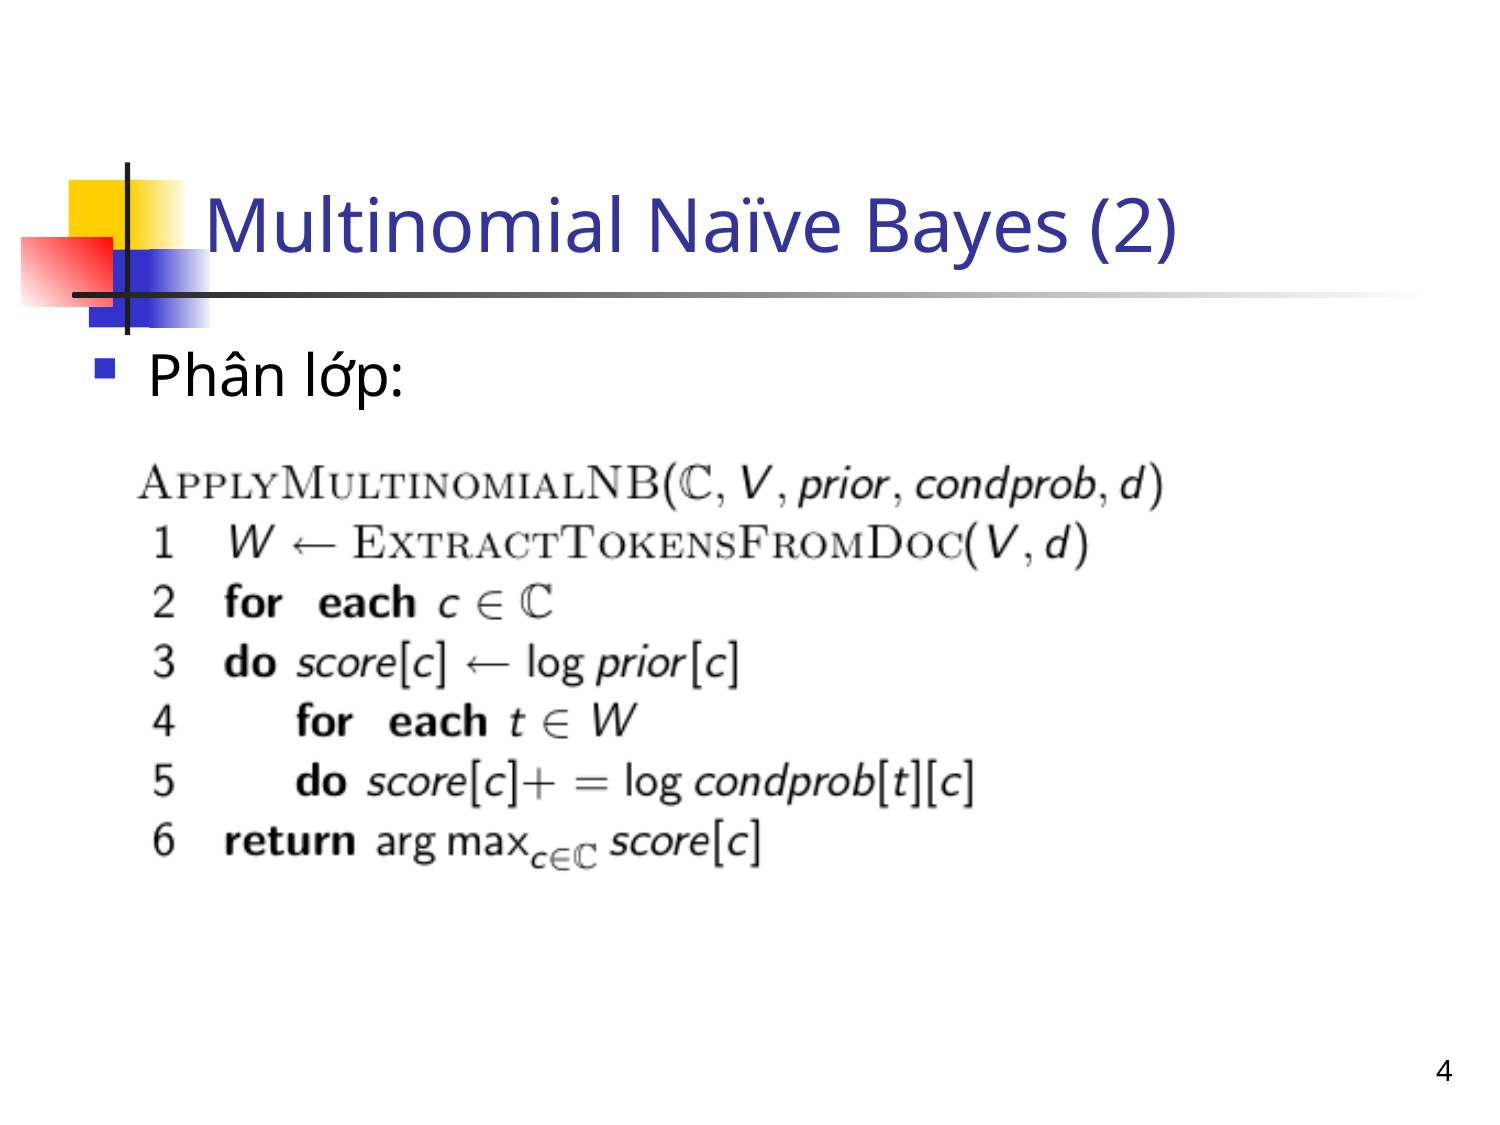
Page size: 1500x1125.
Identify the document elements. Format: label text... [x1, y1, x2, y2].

picture [135, 457, 1188, 882]
text_box Phân lớp: [76, 330, 1469, 457]
title Multinomial Naïve Bayes (2) [188, 35, 1468, 275]
slide_number <number> [1155, 1024, 1468, 1100]
